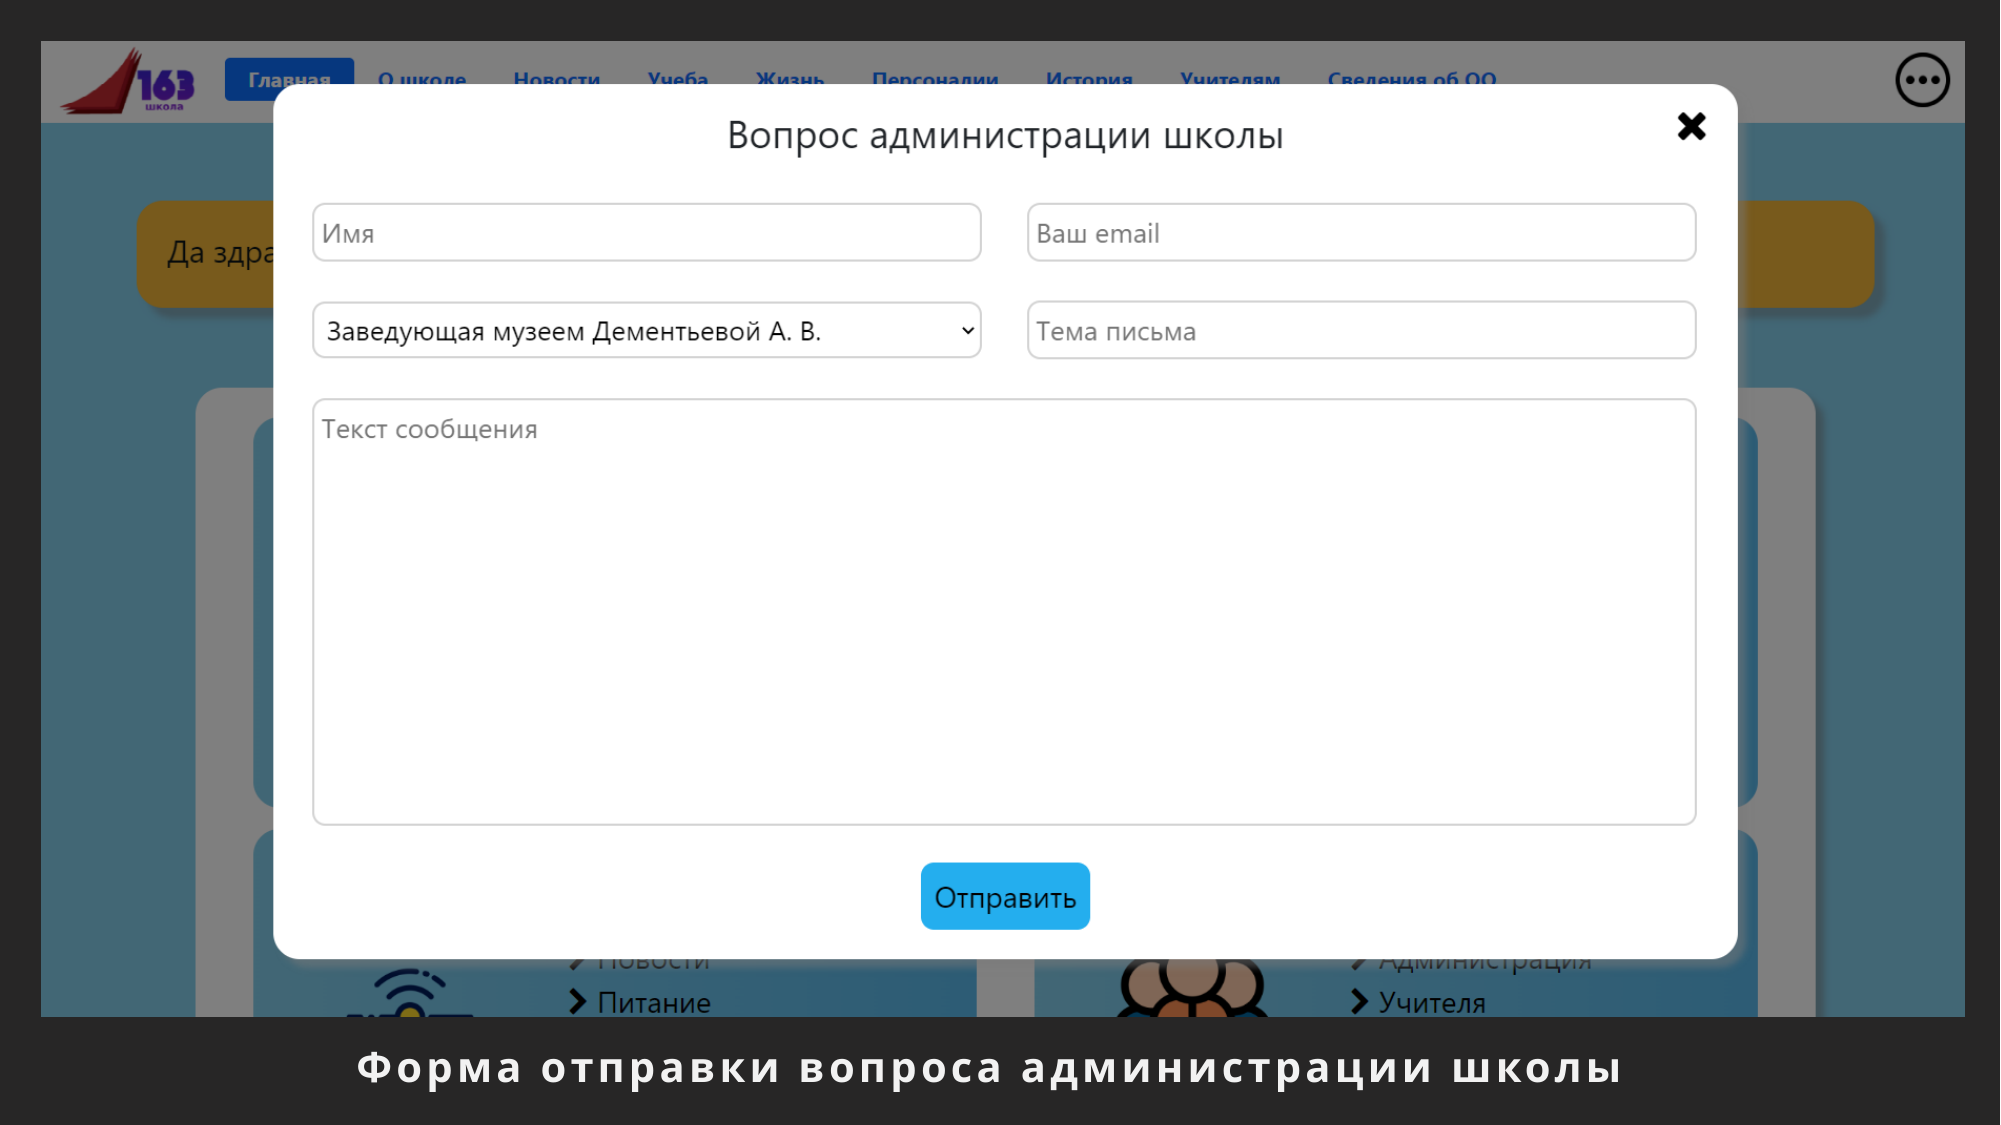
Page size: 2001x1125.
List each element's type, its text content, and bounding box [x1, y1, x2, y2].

text_box Форма отправки вопроса администрации школы [118, 1033, 1861, 1099]
picture [41, 41, 1965, 1017]
